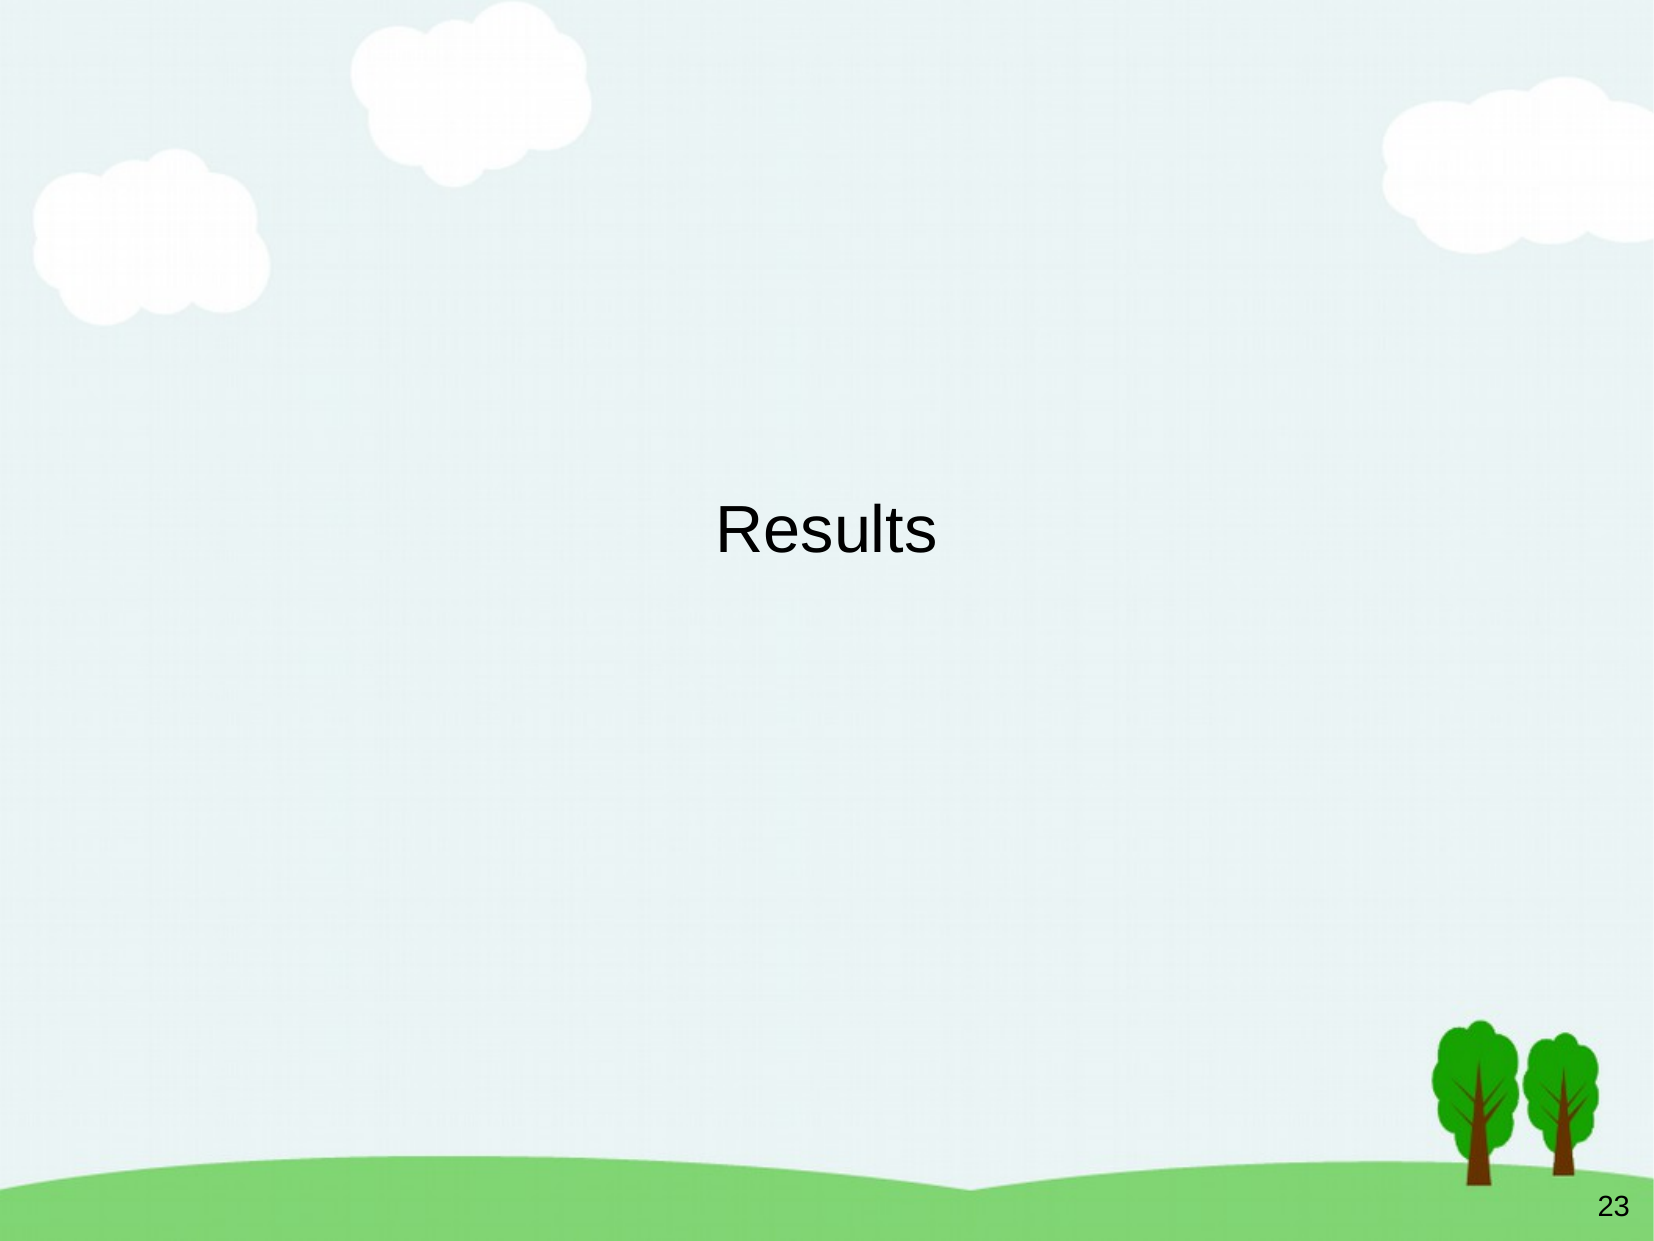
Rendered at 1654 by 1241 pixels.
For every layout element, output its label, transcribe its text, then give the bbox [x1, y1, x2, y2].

picture [0, 0, 1654, 1241]
subtitle Results [82, 49, 1571, 1010]
